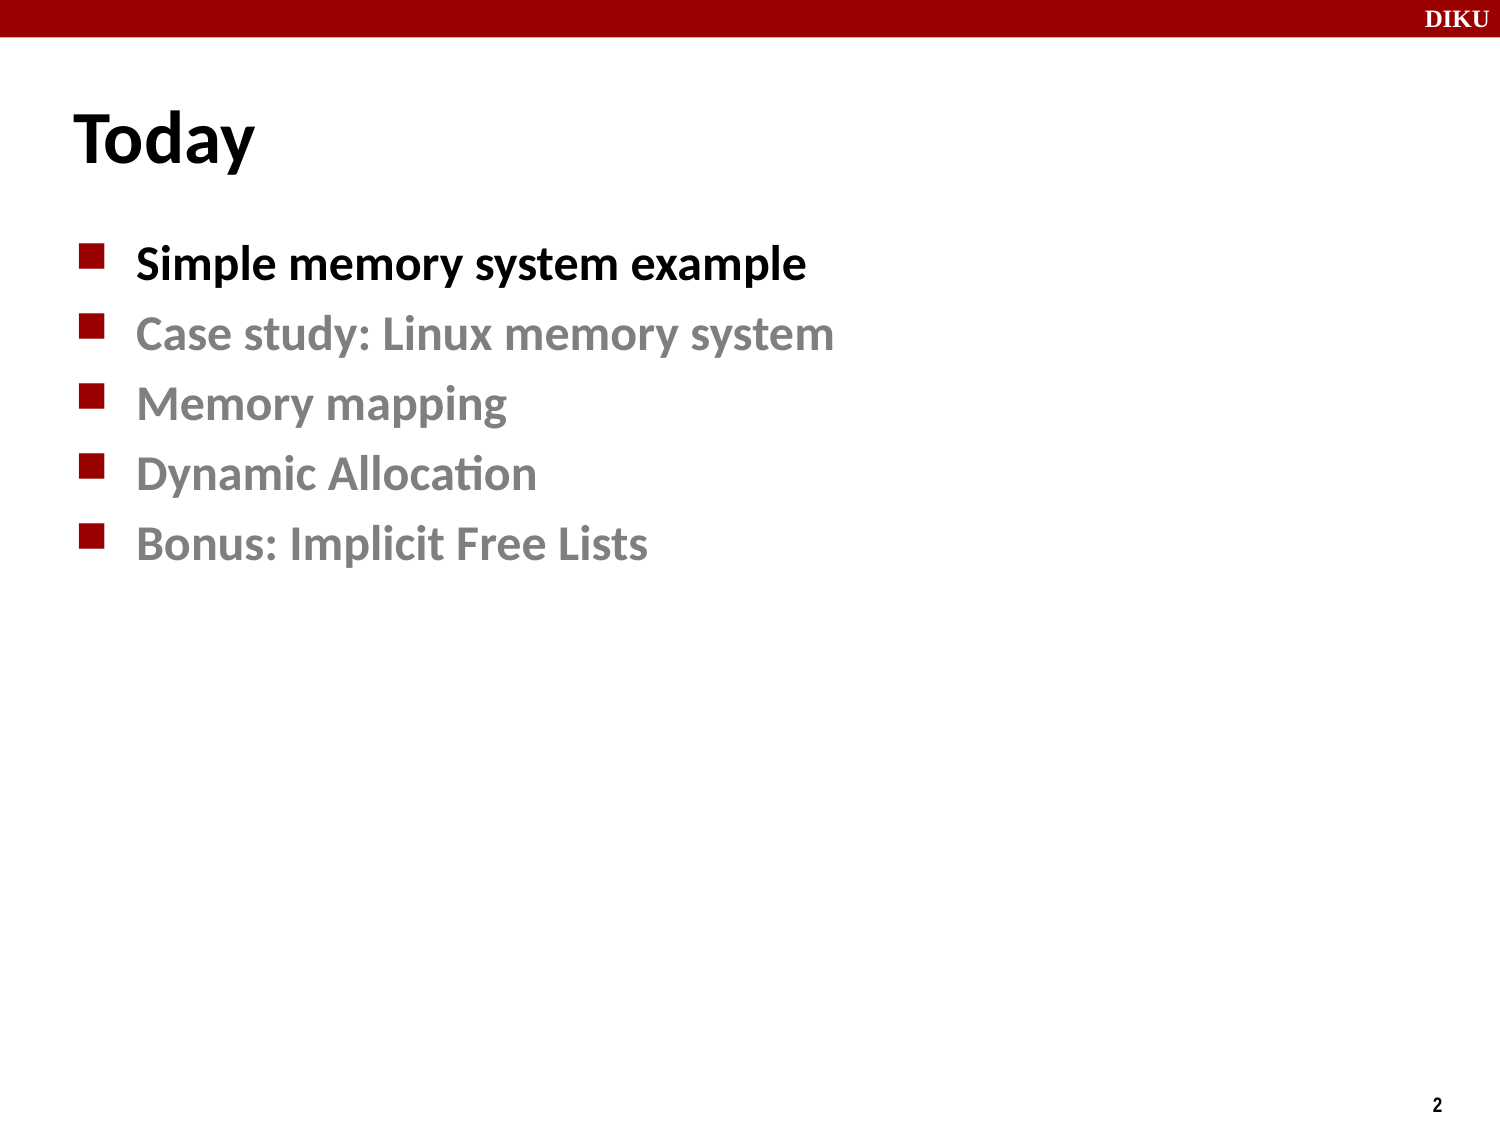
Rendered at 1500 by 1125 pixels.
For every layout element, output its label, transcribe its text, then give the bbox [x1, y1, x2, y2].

text_box Today [58, 71, 1304, 197]
text_box Simple memory system example Case study: Linux memory system Memory mapping Dynamic Allocation Bonus: Implicit Free Lists [65, 223, 1361, 1039]
